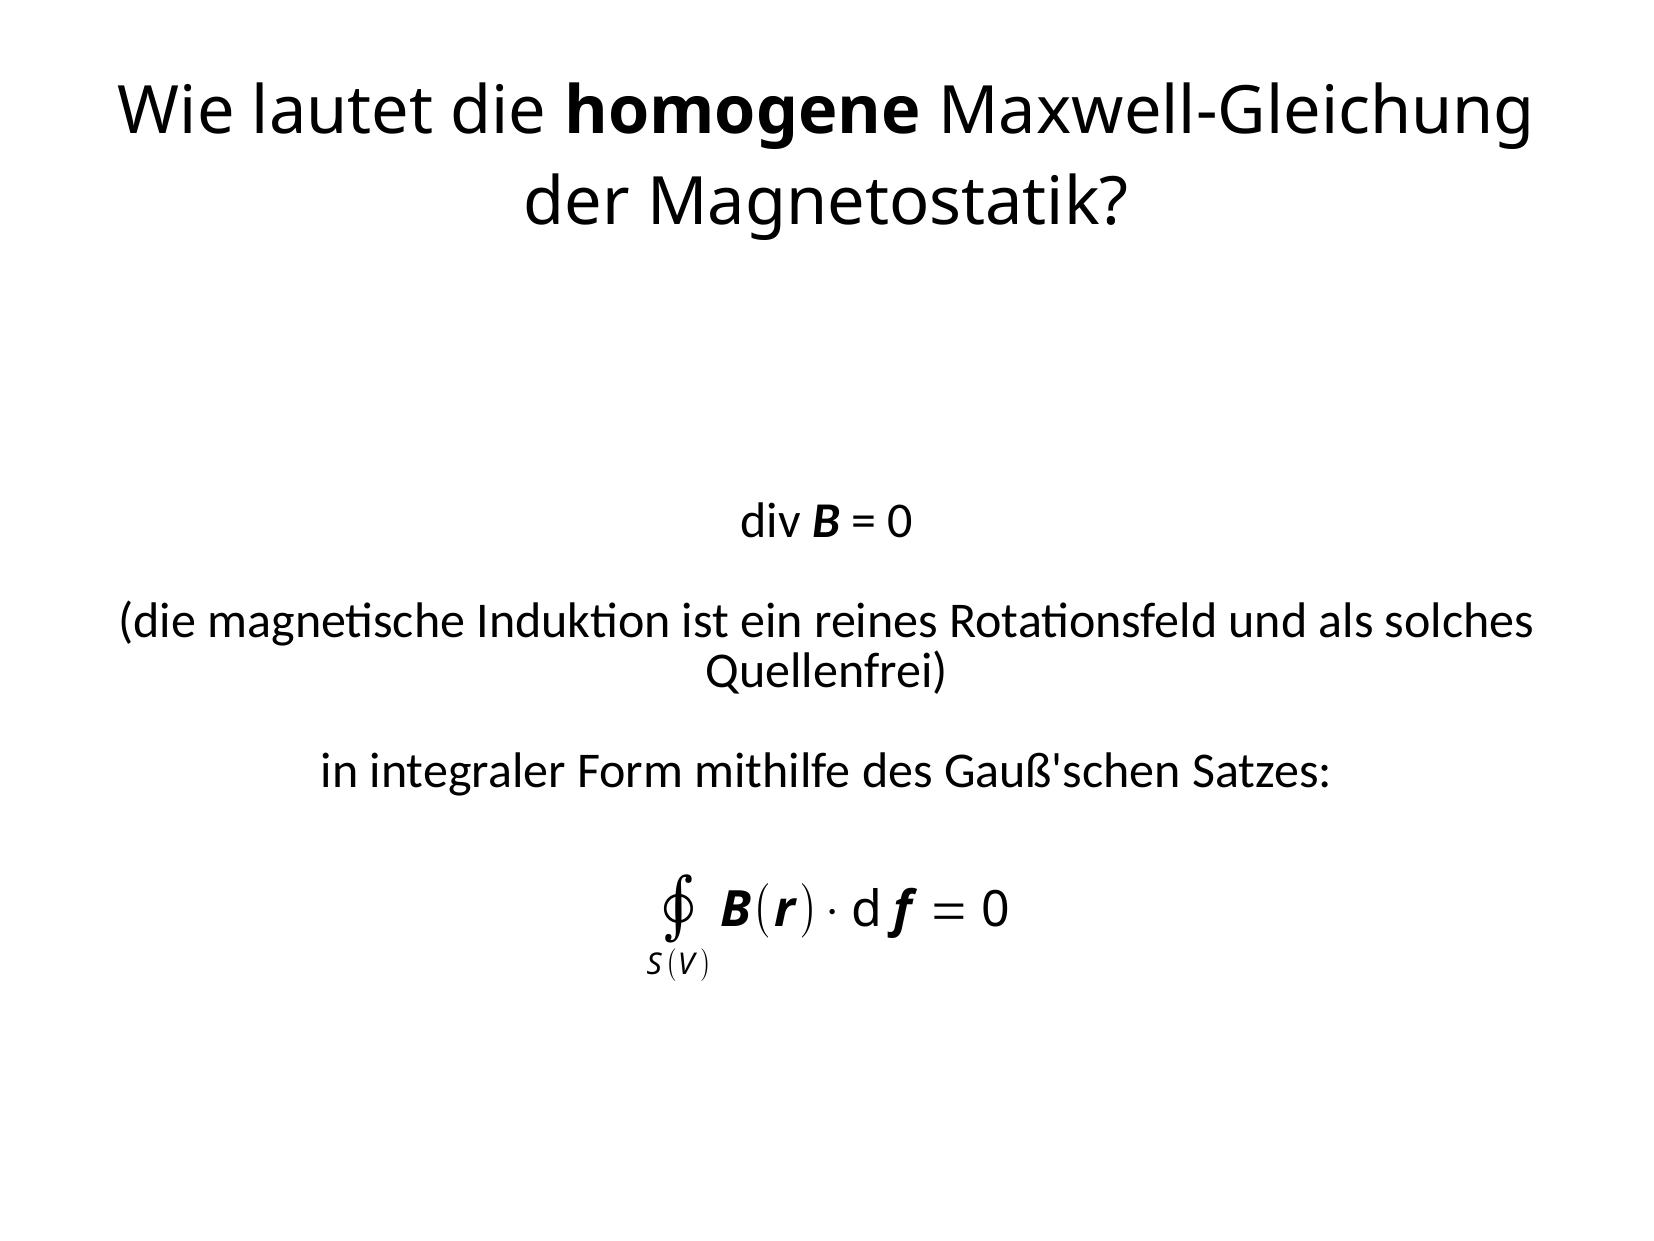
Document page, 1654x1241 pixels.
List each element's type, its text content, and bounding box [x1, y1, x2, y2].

chart [640, 871, 1014, 983]
title Wie lautet die homogene Maxwell-Gleichung der Magnetostatik? [82, 49, 1571, 257]
subtitle div B = 0 (die magnetische Induktion ist ein reines Rotationsfeld und als solches Quellenfrei) in integraler Form mithilfe des Gauß'schen Satzes: [82, 290, 1571, 1010]
